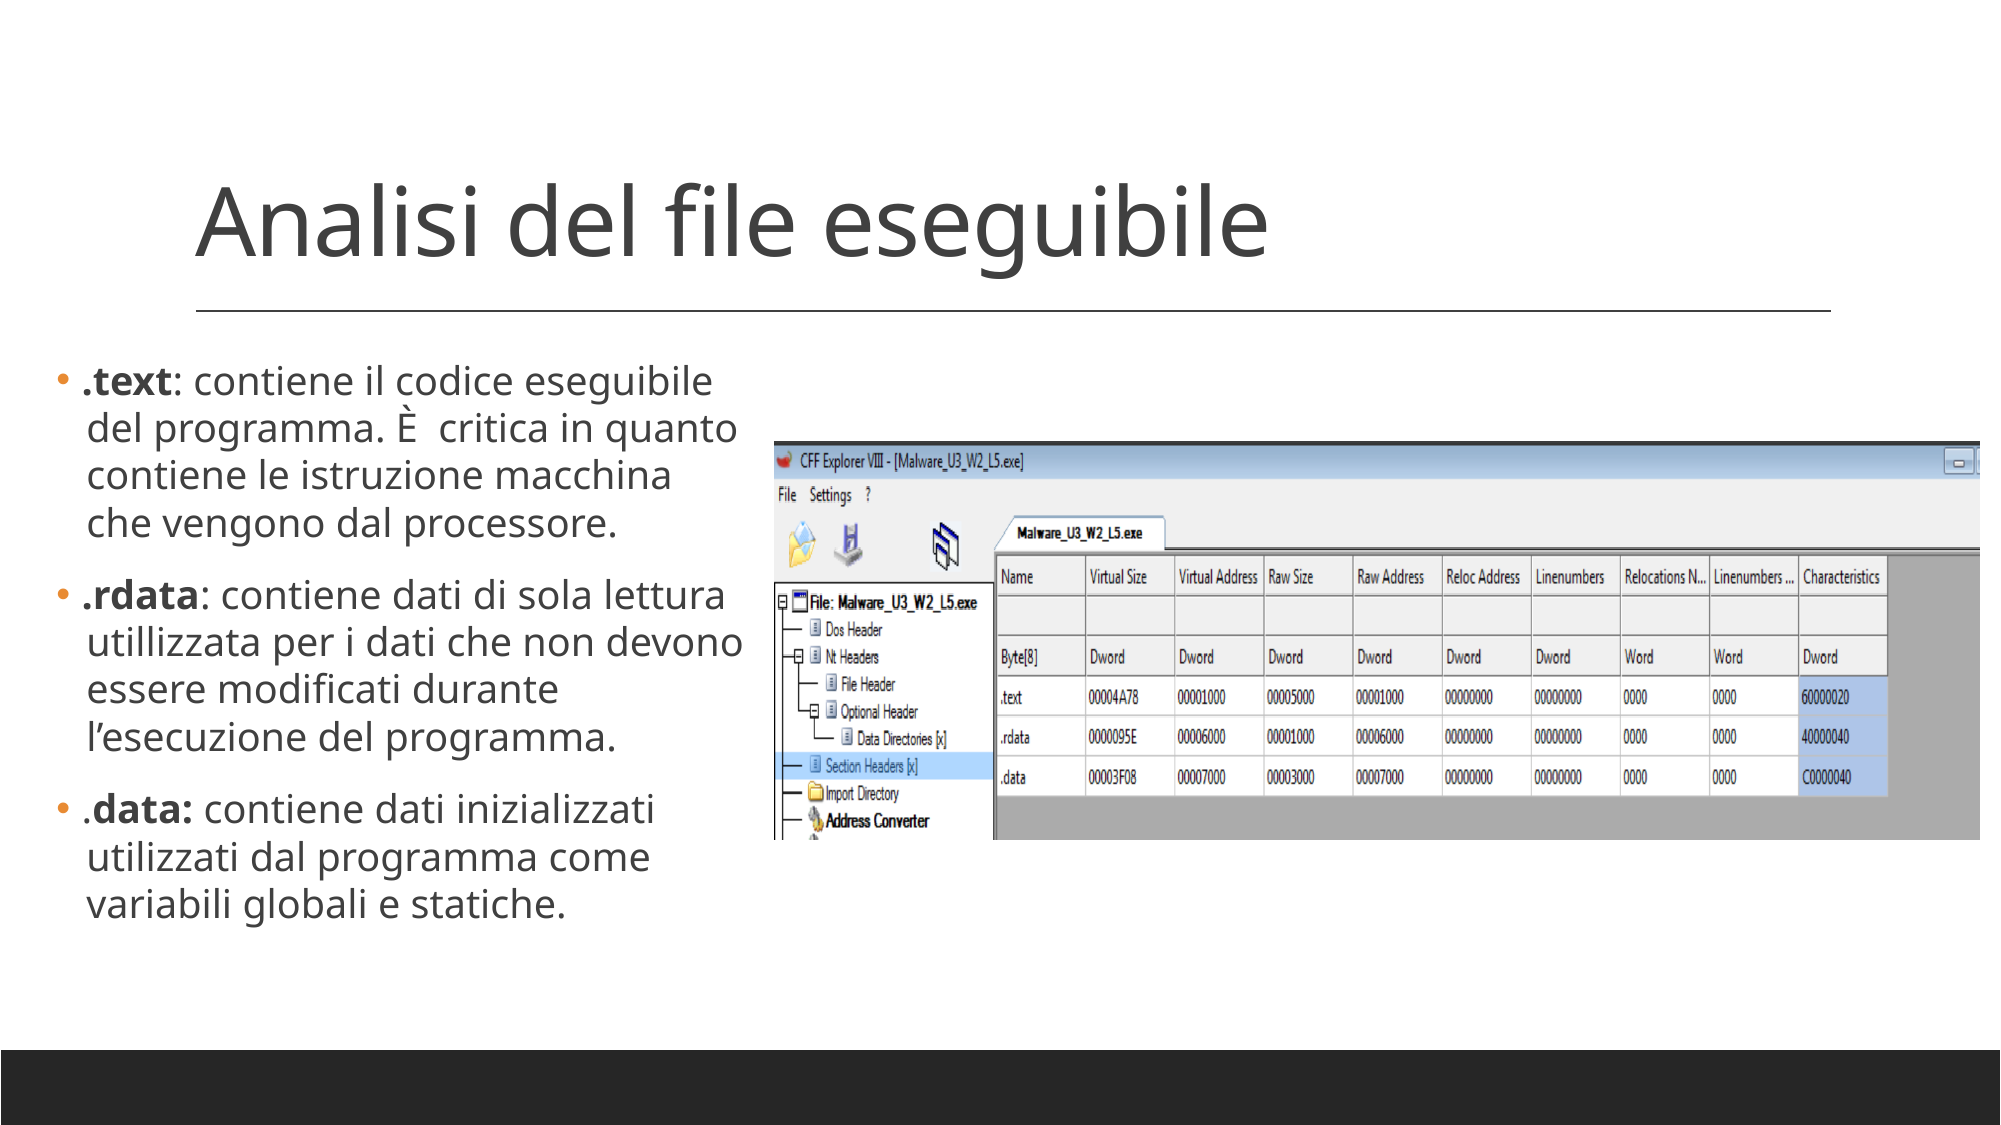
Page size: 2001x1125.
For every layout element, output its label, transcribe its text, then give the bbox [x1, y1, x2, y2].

list .text: contiene il codice eseguibile del programma. È critica in quanto contiene le istruzione macchina che vengono dal processore. .rdata: contiene dati di sola lettura utillizzata per i dati che non devono essere modificati durante l’esecuzione del programma. .data: contiene dati inizializzati utilizzati dal programma come variabili globali e statiche. [56, 347, 746, 963]
title Analisi del file eseguibile [180, 47, 1831, 286]
picture [774, 441, 1980, 841]
